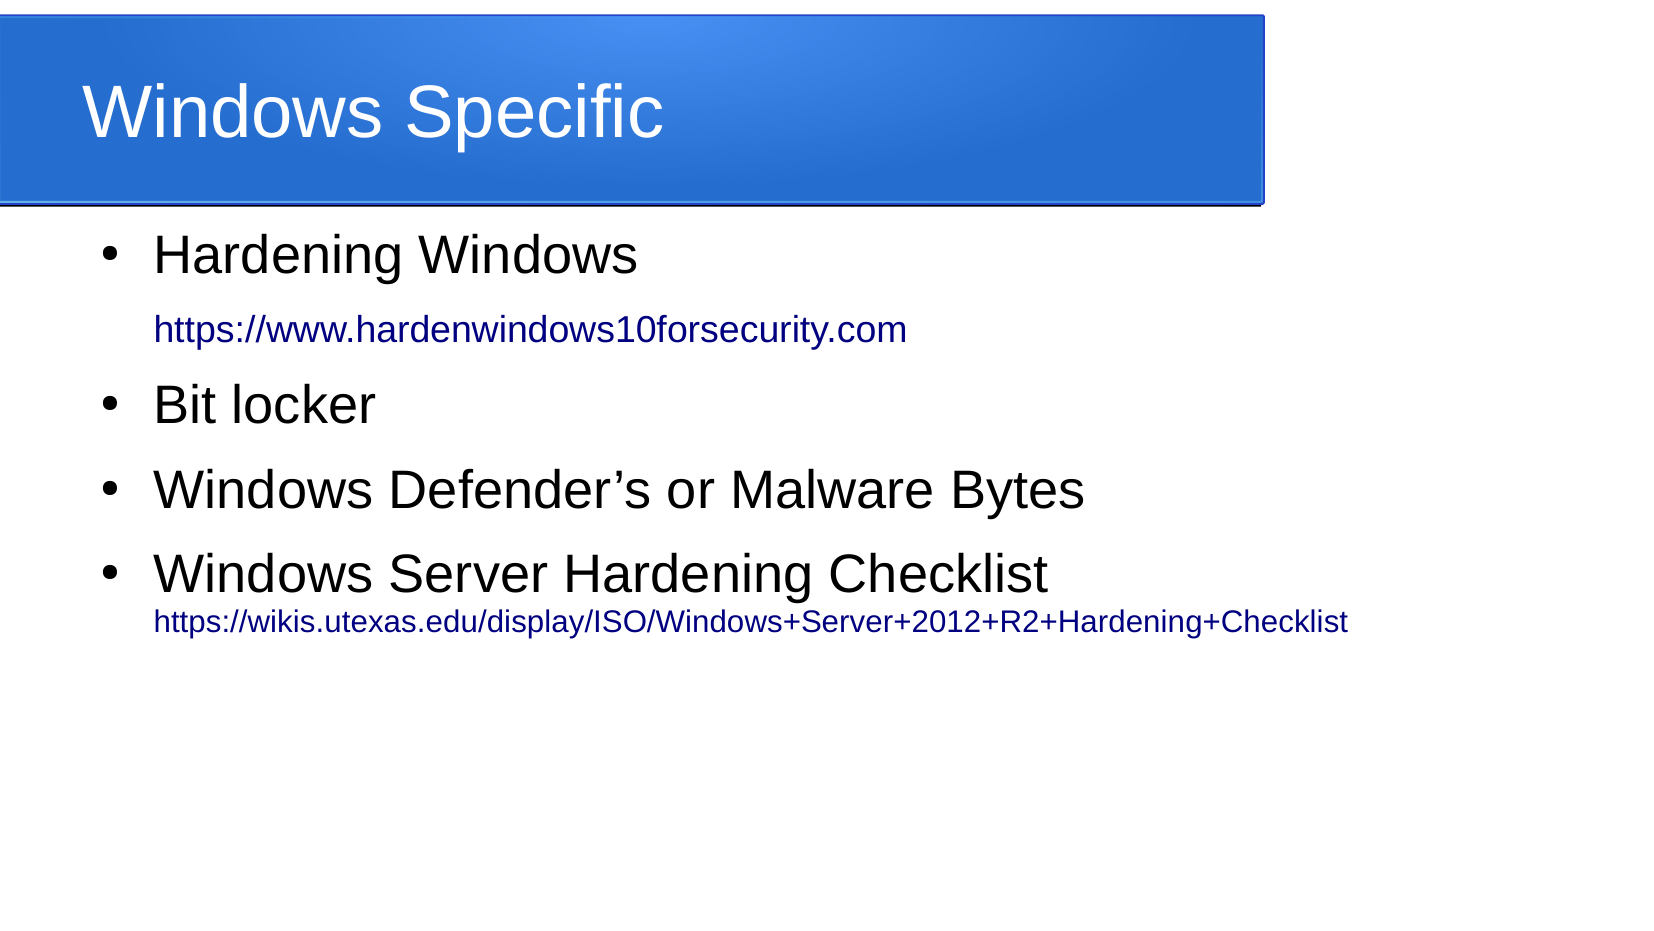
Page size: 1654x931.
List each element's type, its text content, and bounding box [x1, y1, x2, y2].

title Windows Specific [82, 35, 1235, 189]
list Hardening Windows https://www.hardenwindows10forsecurity.com Bit locker Windows Defender’s or Malware Bytes Windows Server Hardening Checklisthttps://wikis.utexas.edu/display/ISO/Windows+Server+2012+R2+Hardening+Checklist [82, 224, 1571, 764]
